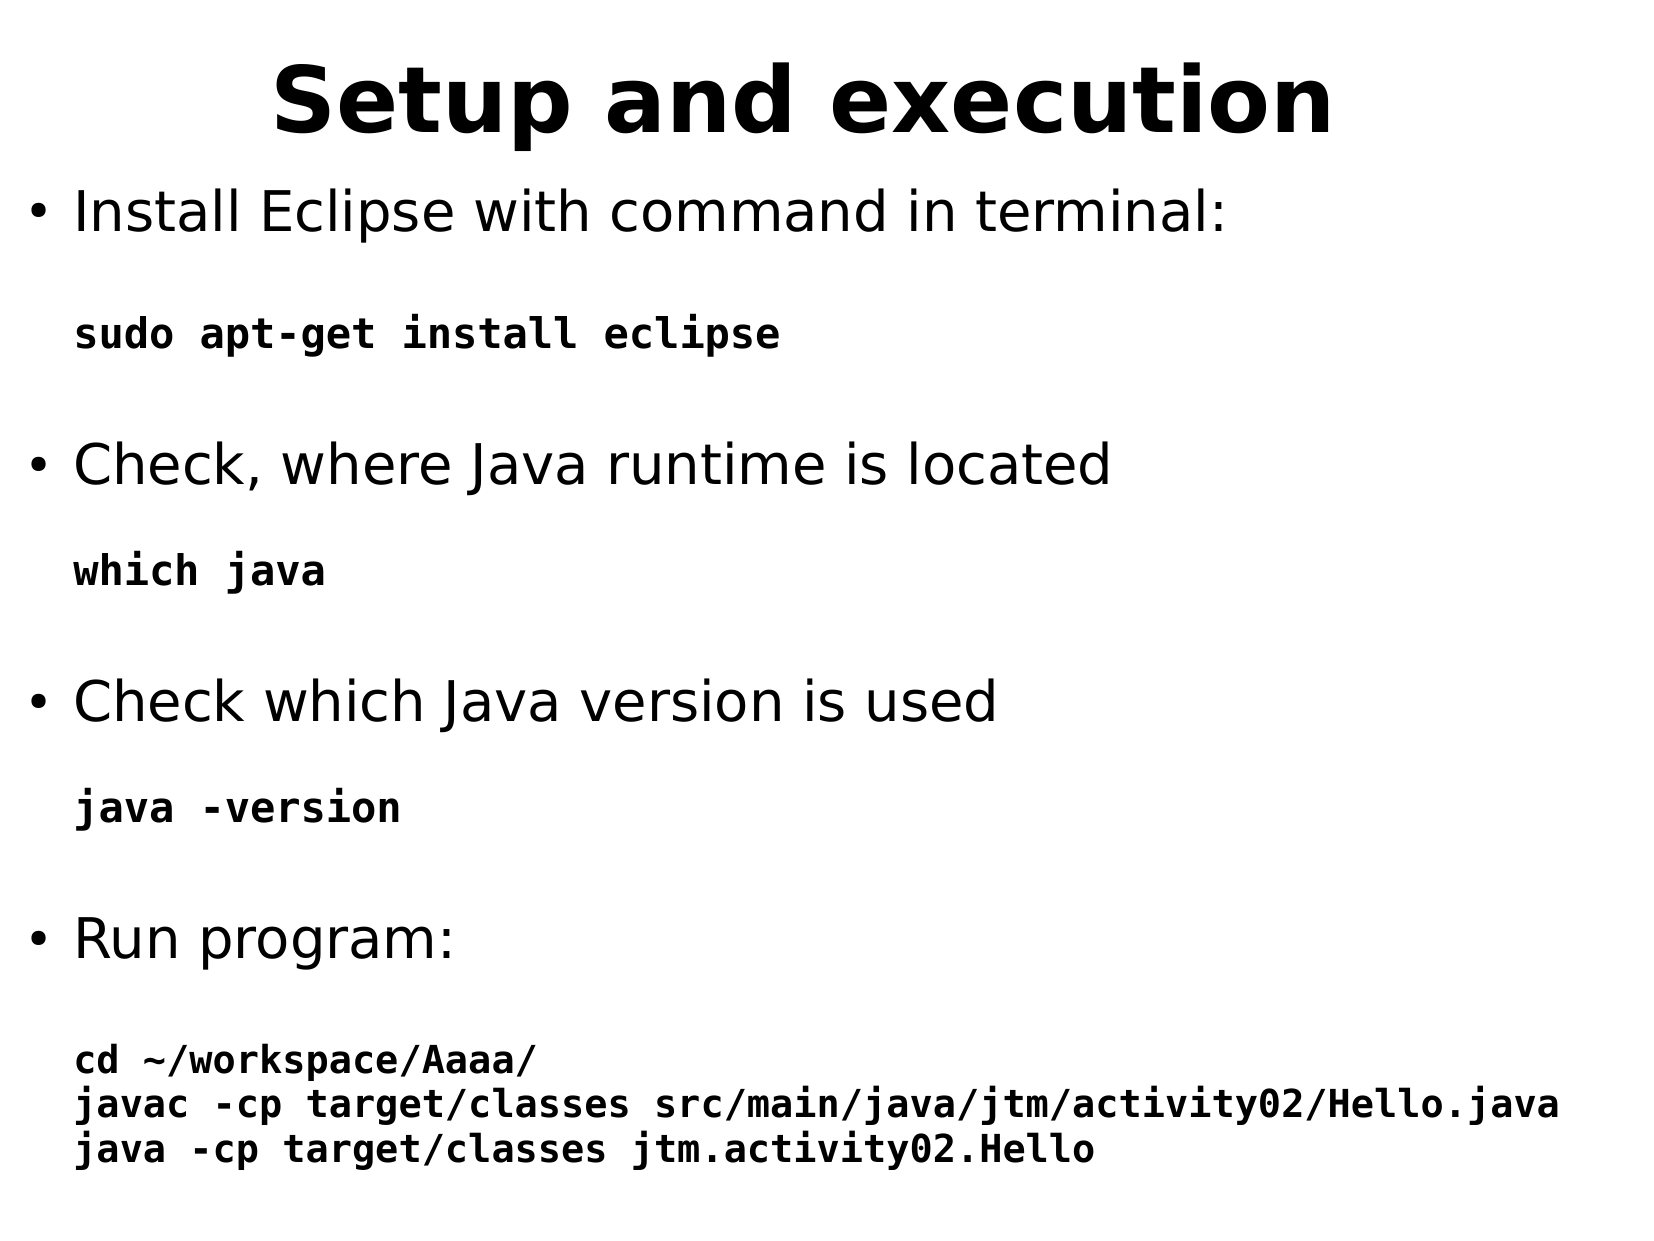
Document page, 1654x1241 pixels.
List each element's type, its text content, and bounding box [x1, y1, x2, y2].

list Install Eclipse with command in terminal: sudo apt-get install eclipse Check, where Java runtime is located which java Check which Java version is used java -version Run program: cd ~/workspace/Aaaa/ javac -cp target/classes src/main/java/jtm/activity02/Hello.java java -cp target/classes jtm.activity02.Hello [13, 179, 1635, 1180]
title Setup and execution [59, 46, 1548, 154]
